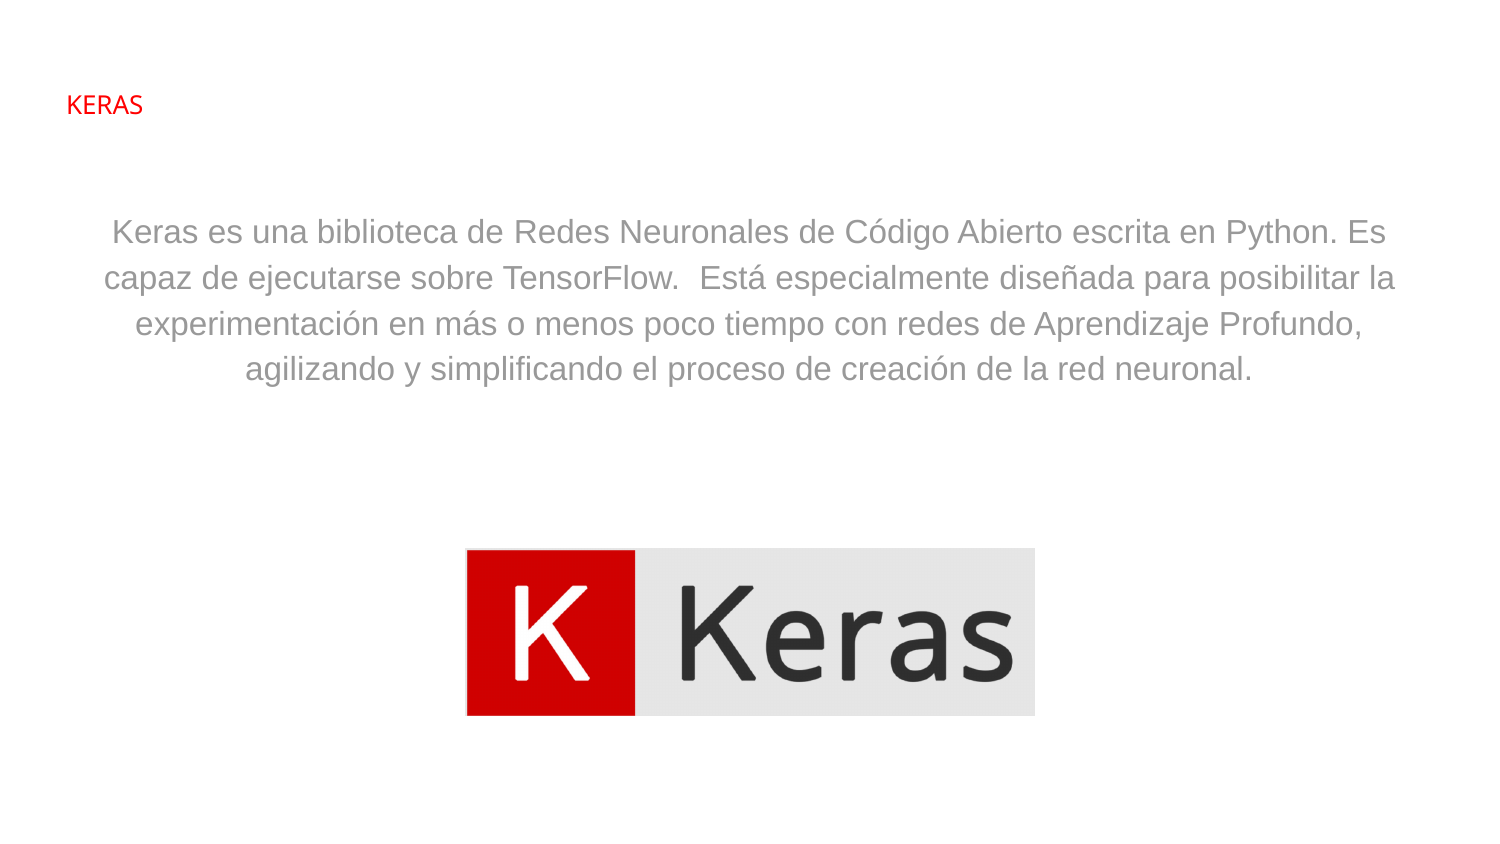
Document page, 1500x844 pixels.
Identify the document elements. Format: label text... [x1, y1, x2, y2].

title KERAS [51, 72, 1449, 167]
list Keras es una biblioteca de Redes Neuronales de Código Abierto escrita en Python. Es capaz de ejecutarse sobre TensorFlow. ​ Está especialmente diseñada para posibilitar la experimentación en más o menos poco tiempo con redes de Aprendizaje Profundo, agilizando y simplificando el proceso de creación de la red neuronal. [51, 189, 1449, 750]
picture [465, 548, 1035, 716]
